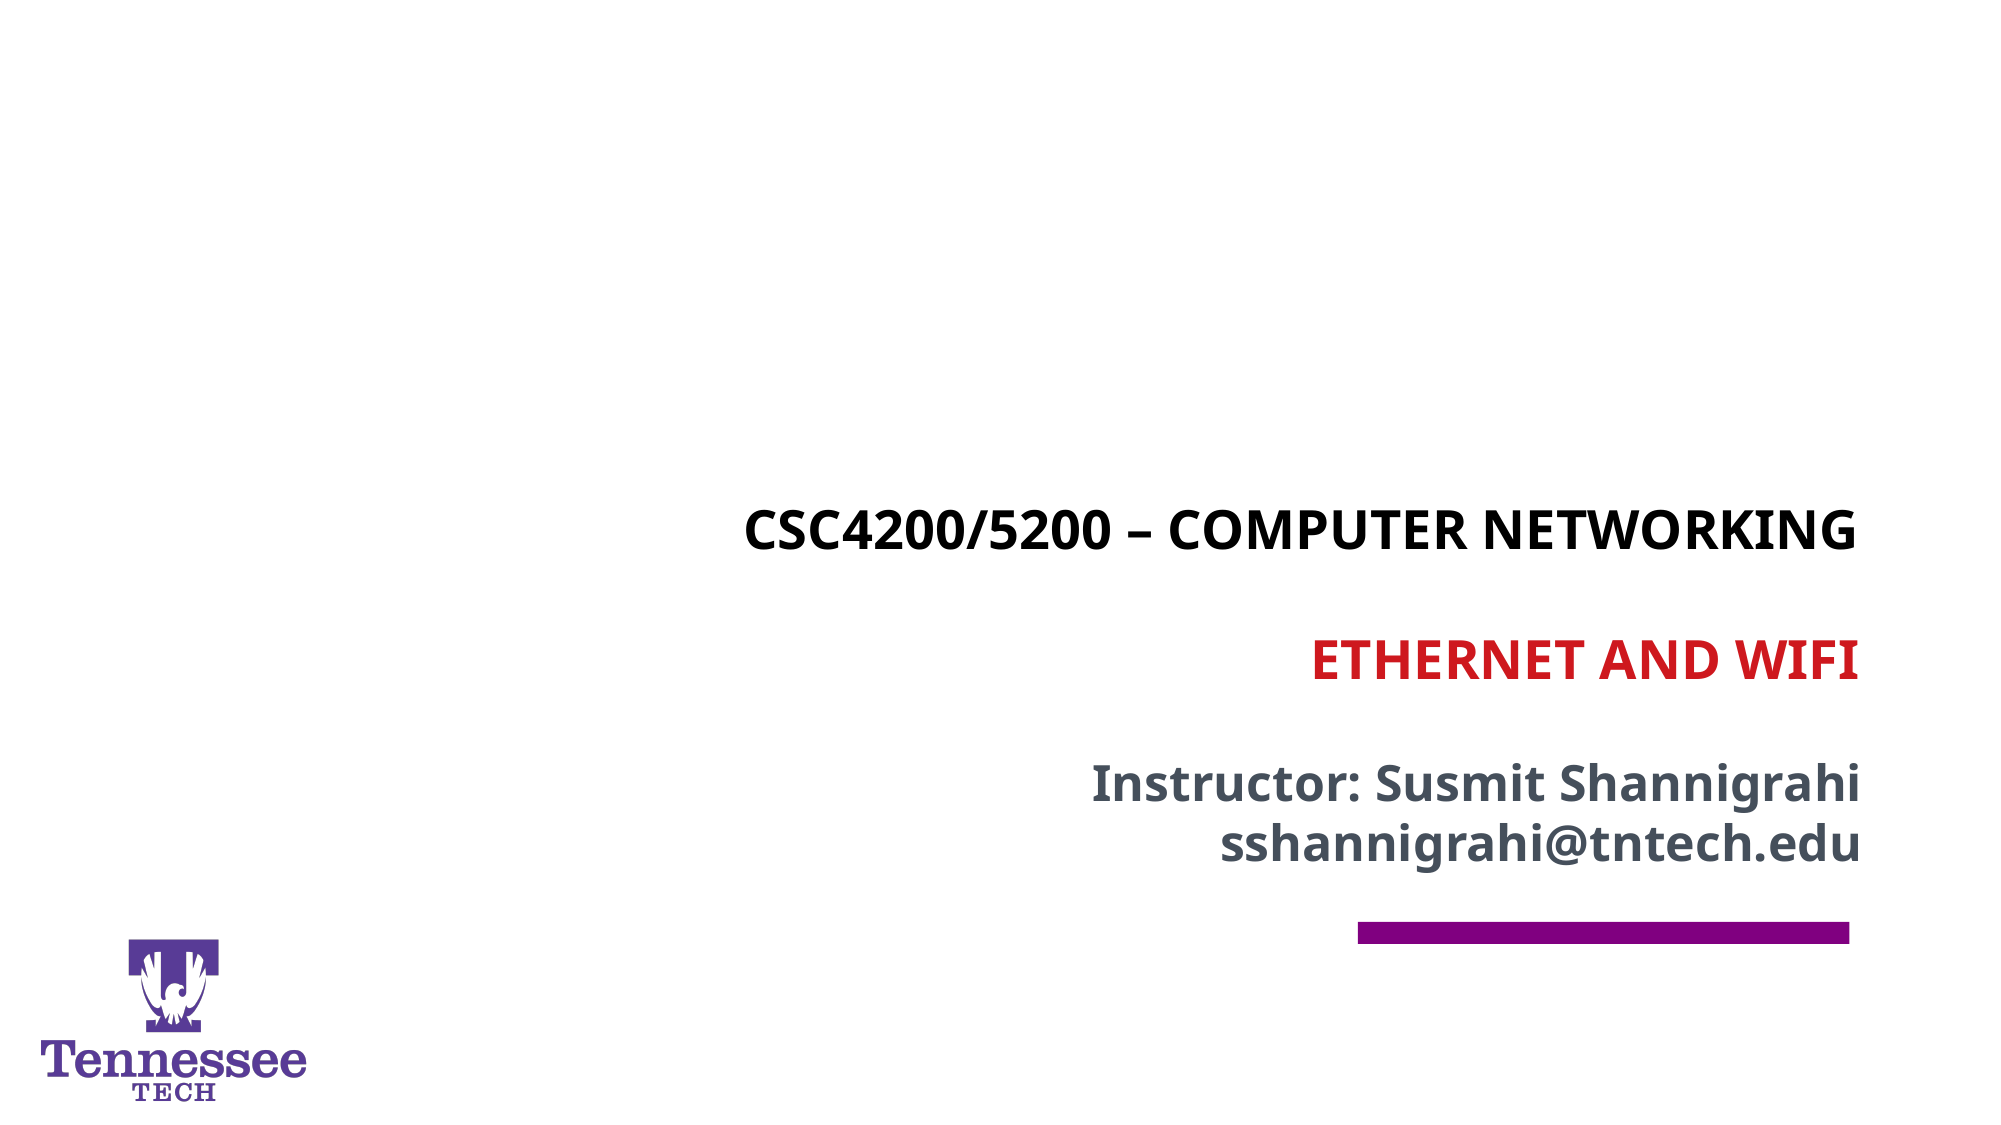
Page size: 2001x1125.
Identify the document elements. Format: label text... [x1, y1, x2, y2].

picture [16, 914, 331, 1122]
text_box CSC4200/5200 – Computer Networking Ethernet and WIFI [30, 404, 1875, 706]
text_box Instructor: Susmit Shannigrahi sshannigrahi@tntech.edu [462, 886, 1877, 1075]
